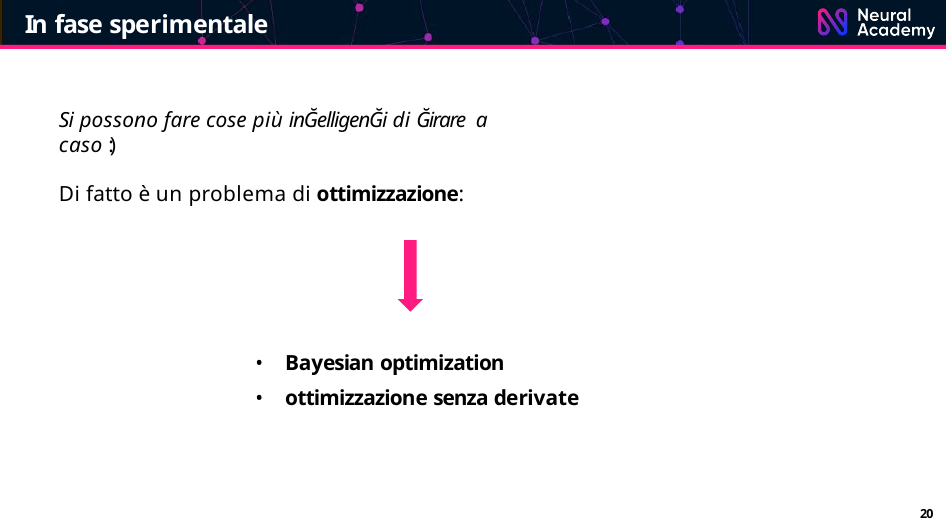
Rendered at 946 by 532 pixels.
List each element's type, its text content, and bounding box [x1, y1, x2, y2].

text_box Si possono fare cose più inĞelligenĞi di Ğirare a caso :) Di fatto è un problema di ottimizzazione: [56, 104, 518, 207]
text_box Bayesian optimization ottimizzazione senza derivate [253, 338, 612, 410]
title In fase sperimentale [22, 6, 294, 98]
text_box 20 [918, 503, 939, 522]
picture [0, 0, 946, 49]
text_box [397, 240, 423, 312]
